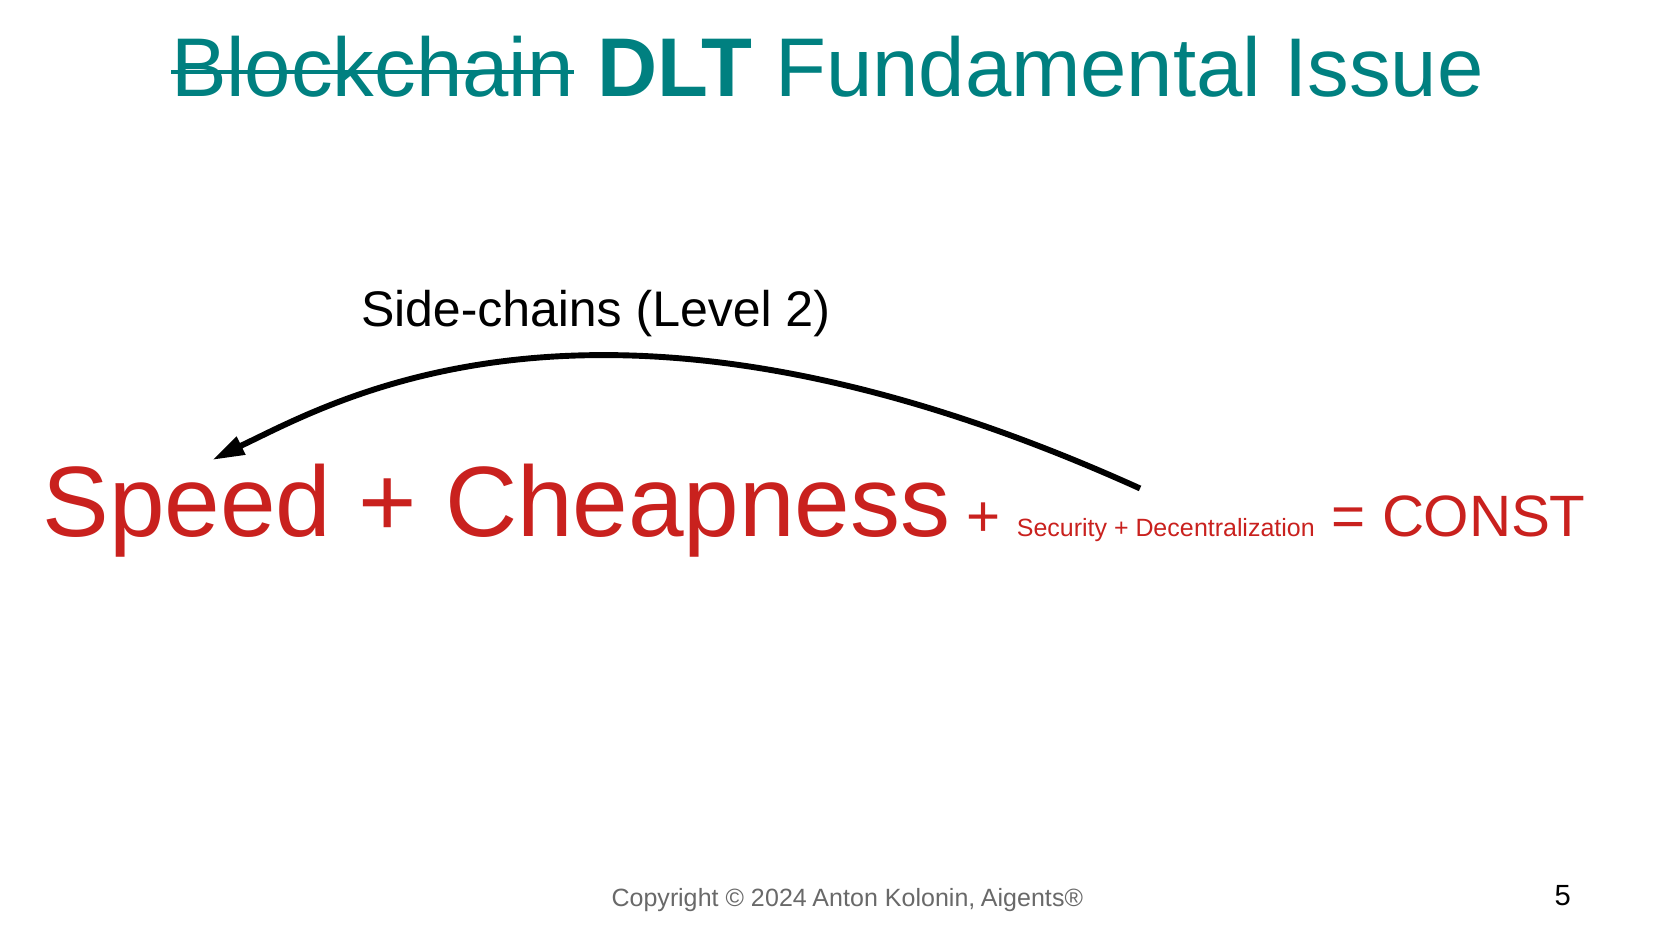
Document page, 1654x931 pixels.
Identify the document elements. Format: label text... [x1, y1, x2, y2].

text_box Side-chains (Level 2) [346, 273, 846, 345]
text_box Blockchain DLT Fundamental Issue [0, 0, 1630, 135]
text_box Speed + Cheapness + Security + Decentralization = CONST [27, 438, 1616, 566]
